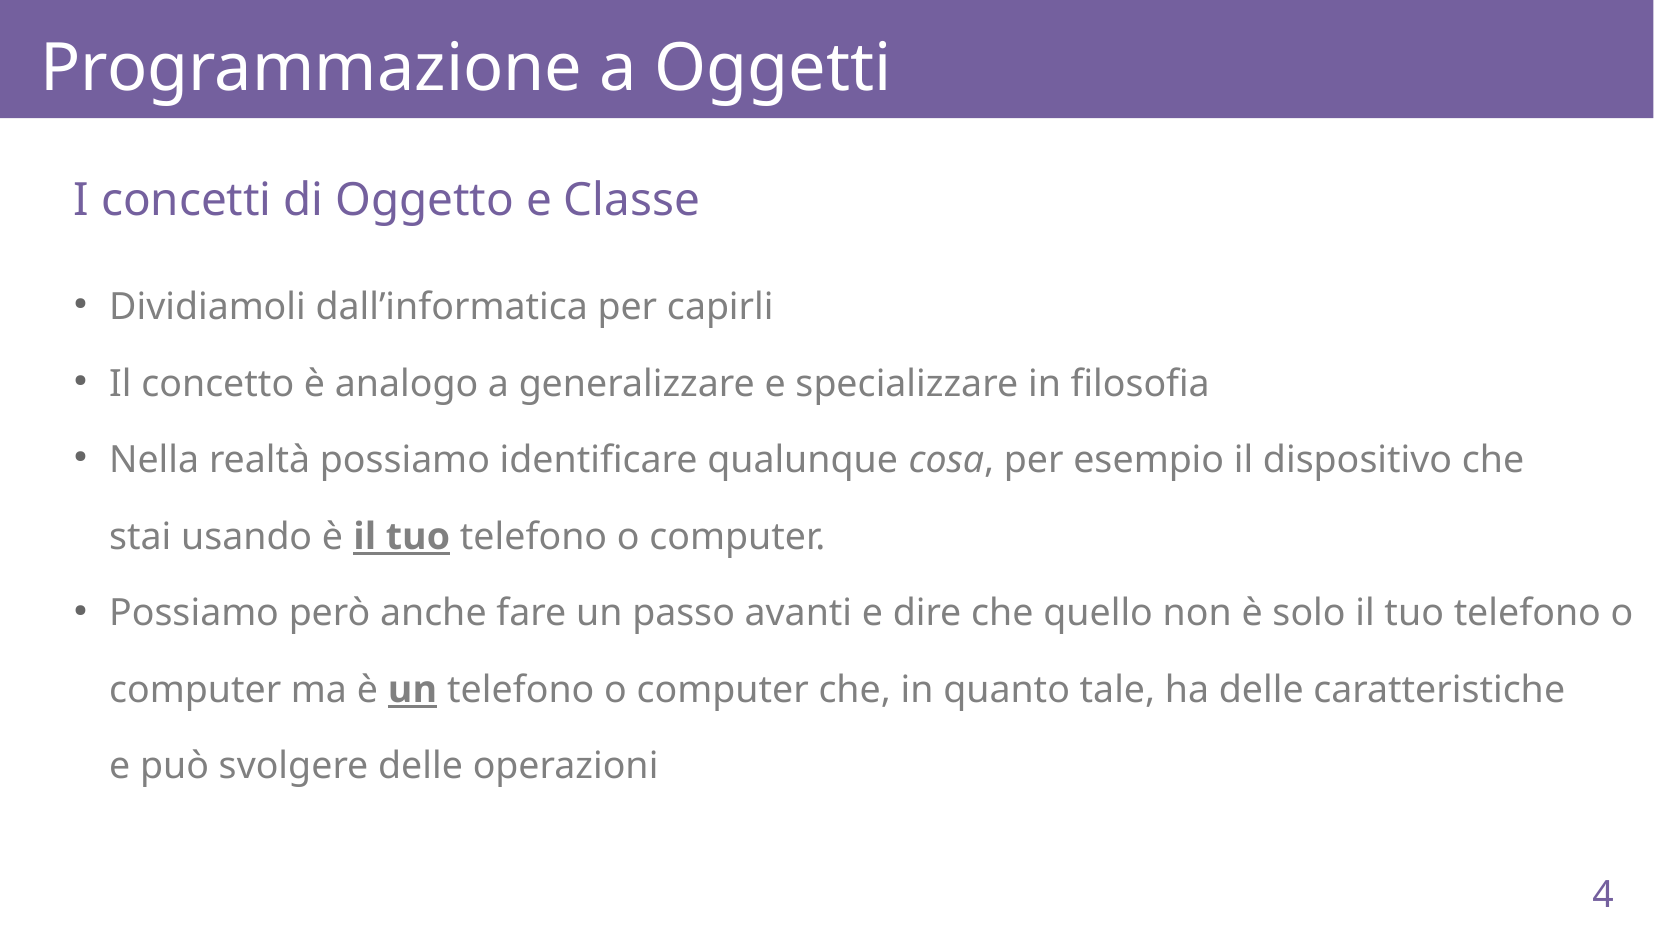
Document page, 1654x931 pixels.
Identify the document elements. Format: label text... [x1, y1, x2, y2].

text_box [0, 0, 1654, 119]
text_box Programmazione a Oggetti [25, 11, 942, 107]
text_box <numero> [1510, 860, 1654, 931]
text_box I concetti di Oggetto e Classe [59, 158, 1107, 229]
text_box Dividiamoli dall’informatica per capirli Il concetto è analogo a generalizzare e specializzare in filosofia Nella realtà possiamo identificare qualunque cosa, per esempio il dispositivo che stai usando è il tuo telefono o computer. Possiamo però anche fare un passo avanti e dire che quello non è solo il tuo telefono o computer ma è un telefono o computer che, in quanto tale, ha delle caratteristiche e può svolgere delle operazioni [59, 246, 1618, 734]
